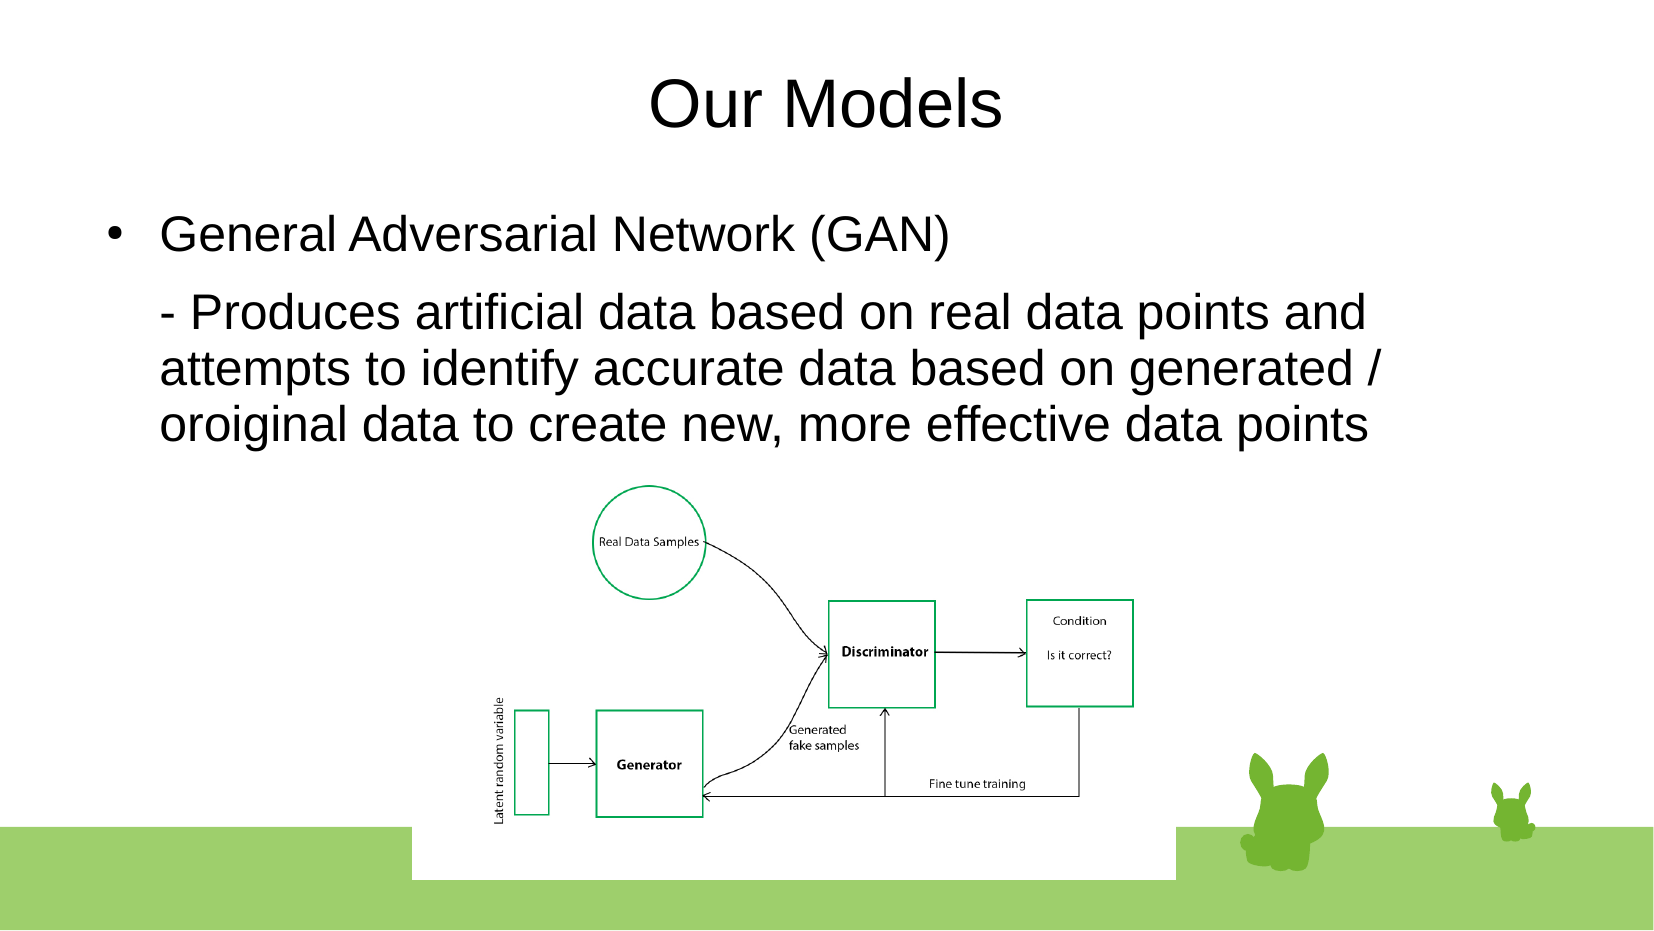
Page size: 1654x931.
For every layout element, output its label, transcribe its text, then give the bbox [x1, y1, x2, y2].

list General Adversarial Network (GAN) - Produces artificial data based on real data points and attempts to identify accurate data based on generated / oroiginal data to create new, more effective data points [88, 206, 1565, 739]
picture [412, 449, 1176, 880]
title Our Models [88, 29, 1565, 178]
